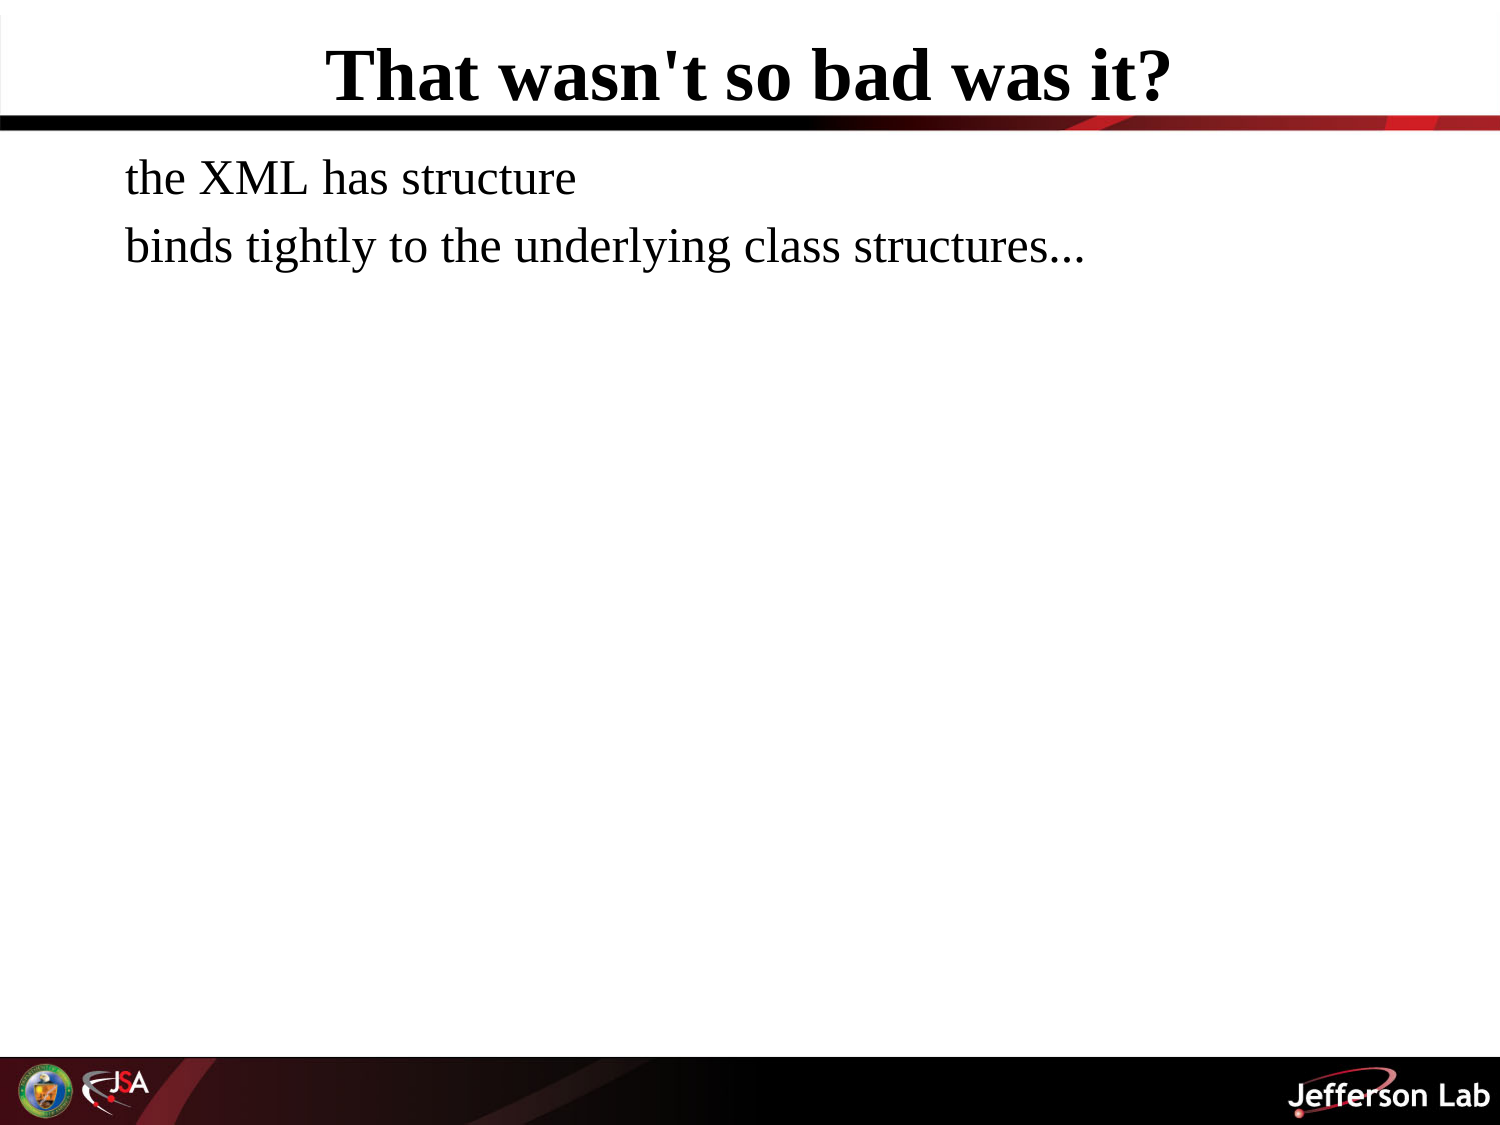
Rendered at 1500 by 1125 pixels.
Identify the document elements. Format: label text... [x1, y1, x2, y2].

title That wasn't so bad was it? [112, 7, 1388, 143]
list the XML has structure binds tightly to the underlying class structures... [125, 149, 1401, 1011]
picture [0, 0, 1500, 1125]
